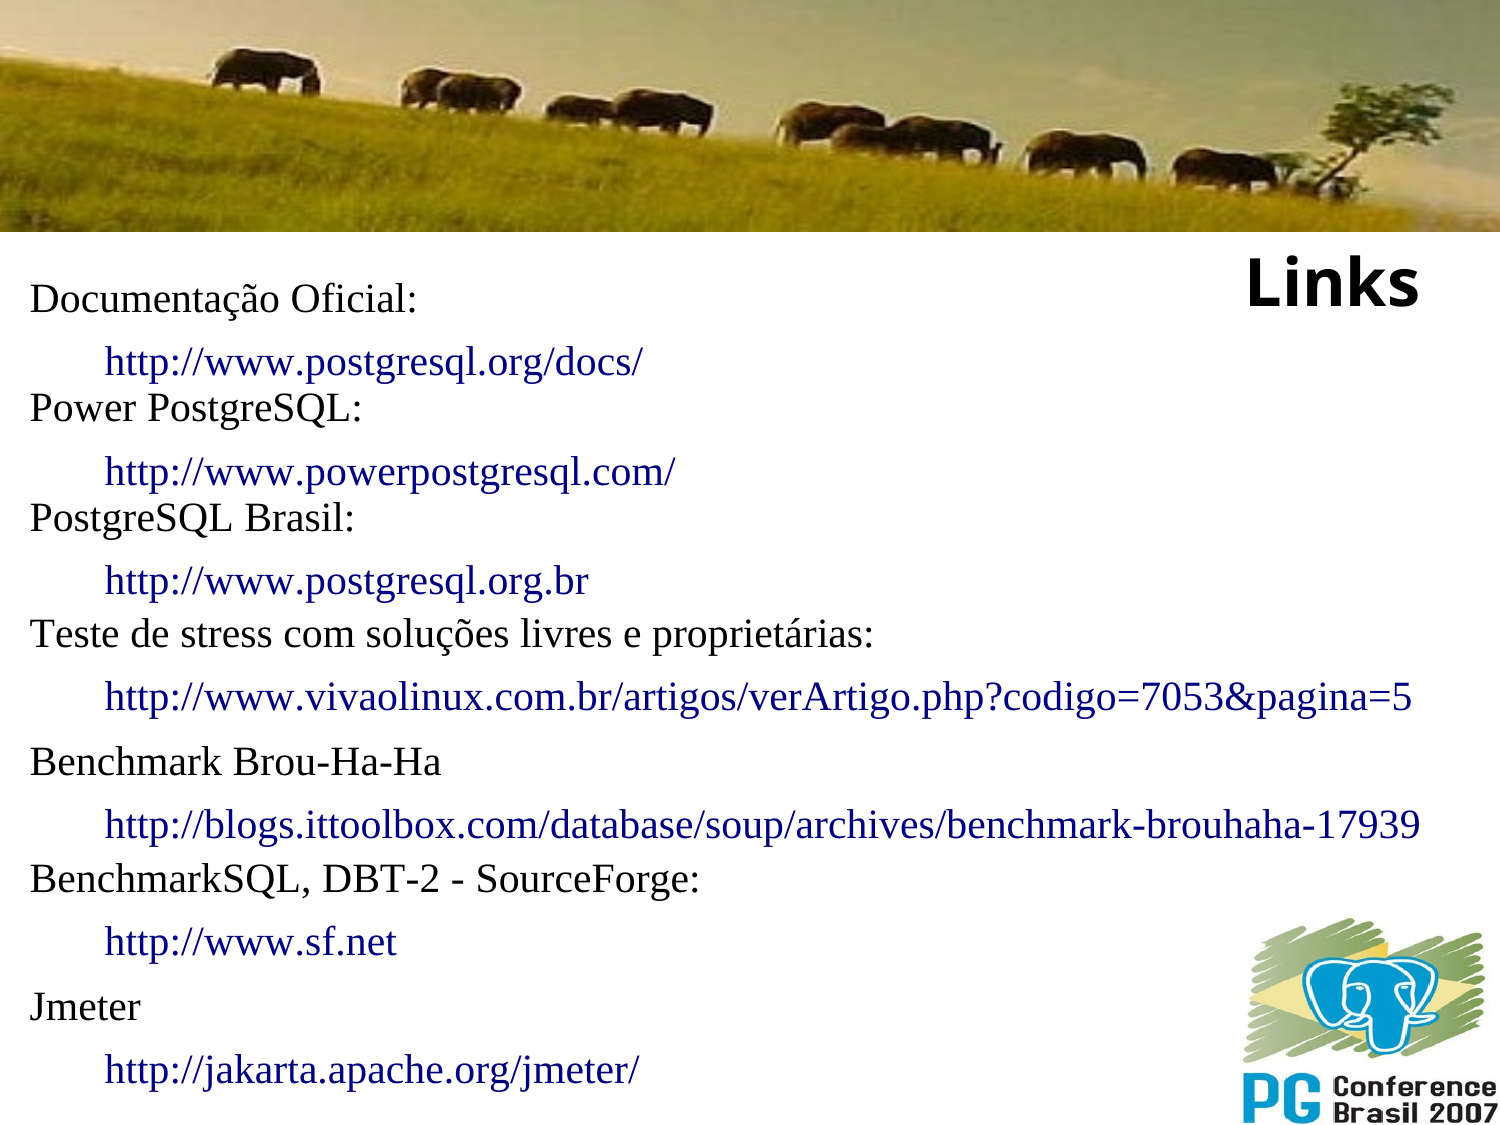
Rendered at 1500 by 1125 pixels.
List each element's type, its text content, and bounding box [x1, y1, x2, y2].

list Documentação Oficial: http://www.postgresql.org/docs/ Power PostgreSQL: http://www.powerpostgresql.com/ PostgreSQL Brasil: http://www.postgresql.org.br Teste de stress com soluções livres e proprietárias: http://www.vivaolinux.com.br/artigos/verArtigo.php?codigo=7053&pagina=5 Benchmark Brou-Ha-Ha http://blogs.ittoolbox.com/database/soup/archives/benchmark-brouhaha-17939 BenchmarkSQL, DBT-2 - SourceForge: http://www.sf.net Jmeter http://jakarta.apache.org/jmeter/ [29, 232, 1477, 1093]
picture [1240, 915, 1500, 1125]
picture [1254, 1093, 1269, 1101]
text_box Links [473, 232, 1436, 329]
picture [0, 0, 1500, 232]
